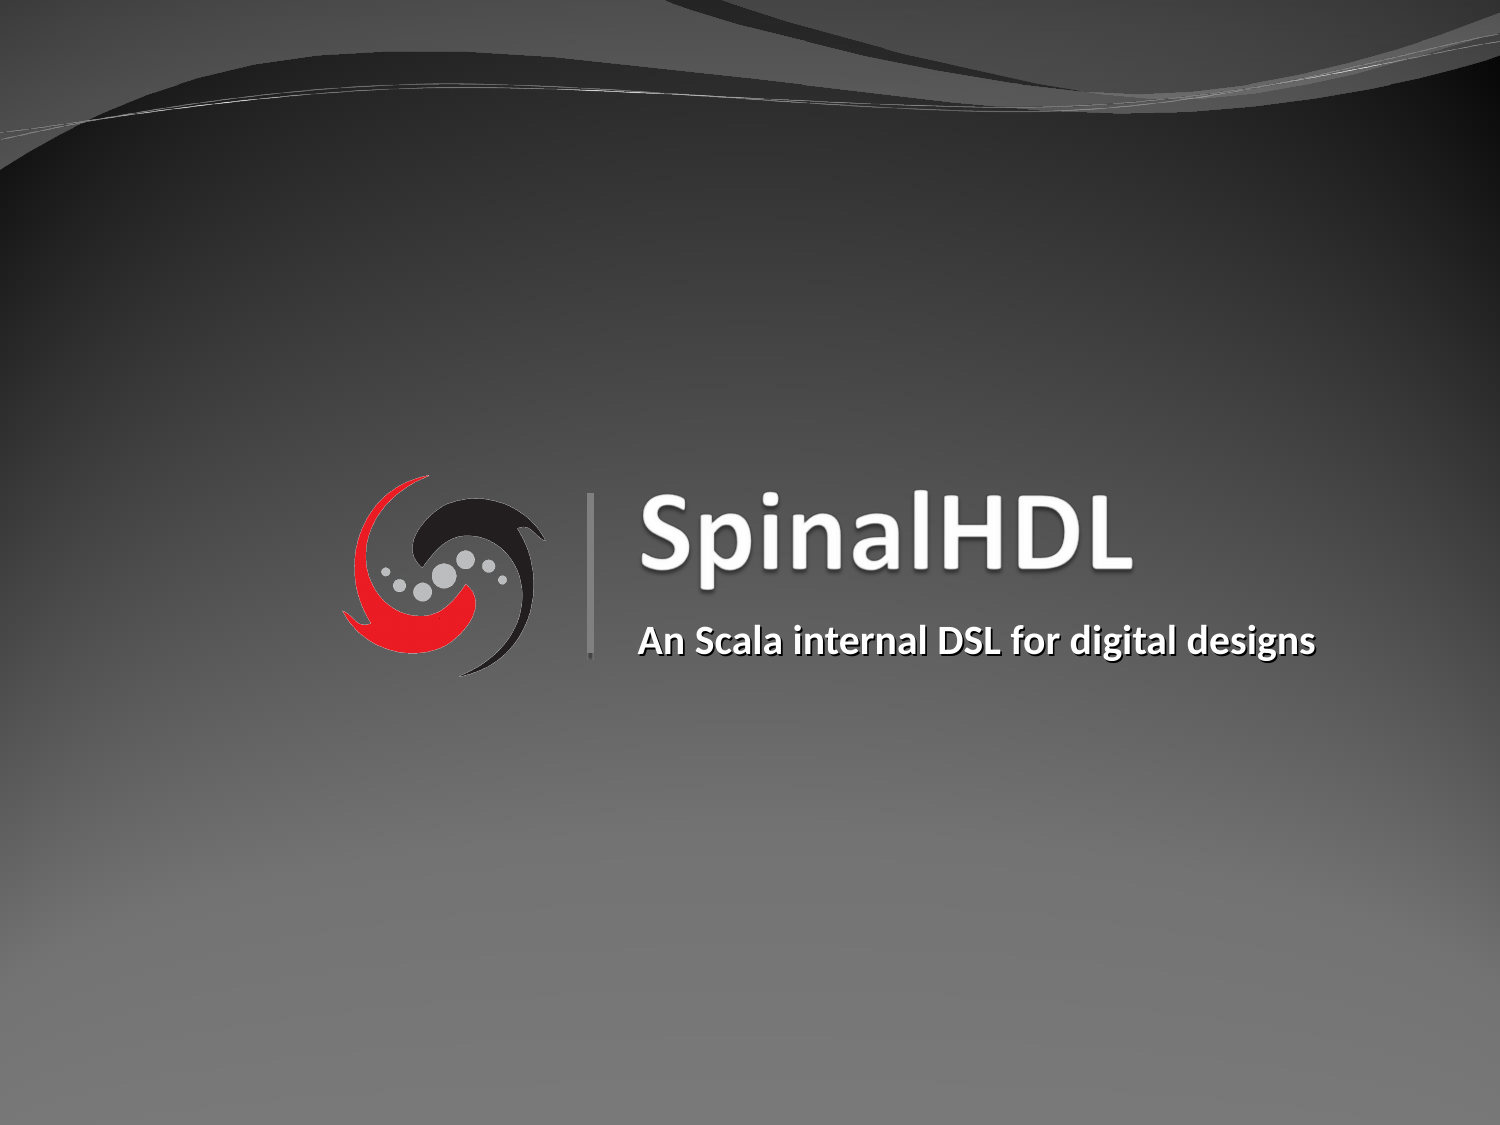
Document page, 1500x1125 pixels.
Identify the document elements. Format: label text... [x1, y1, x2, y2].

text_box An Scala internal DSL for digital designs [637, 604, 1471, 1125]
picture [0, 0, 1500, 1125]
